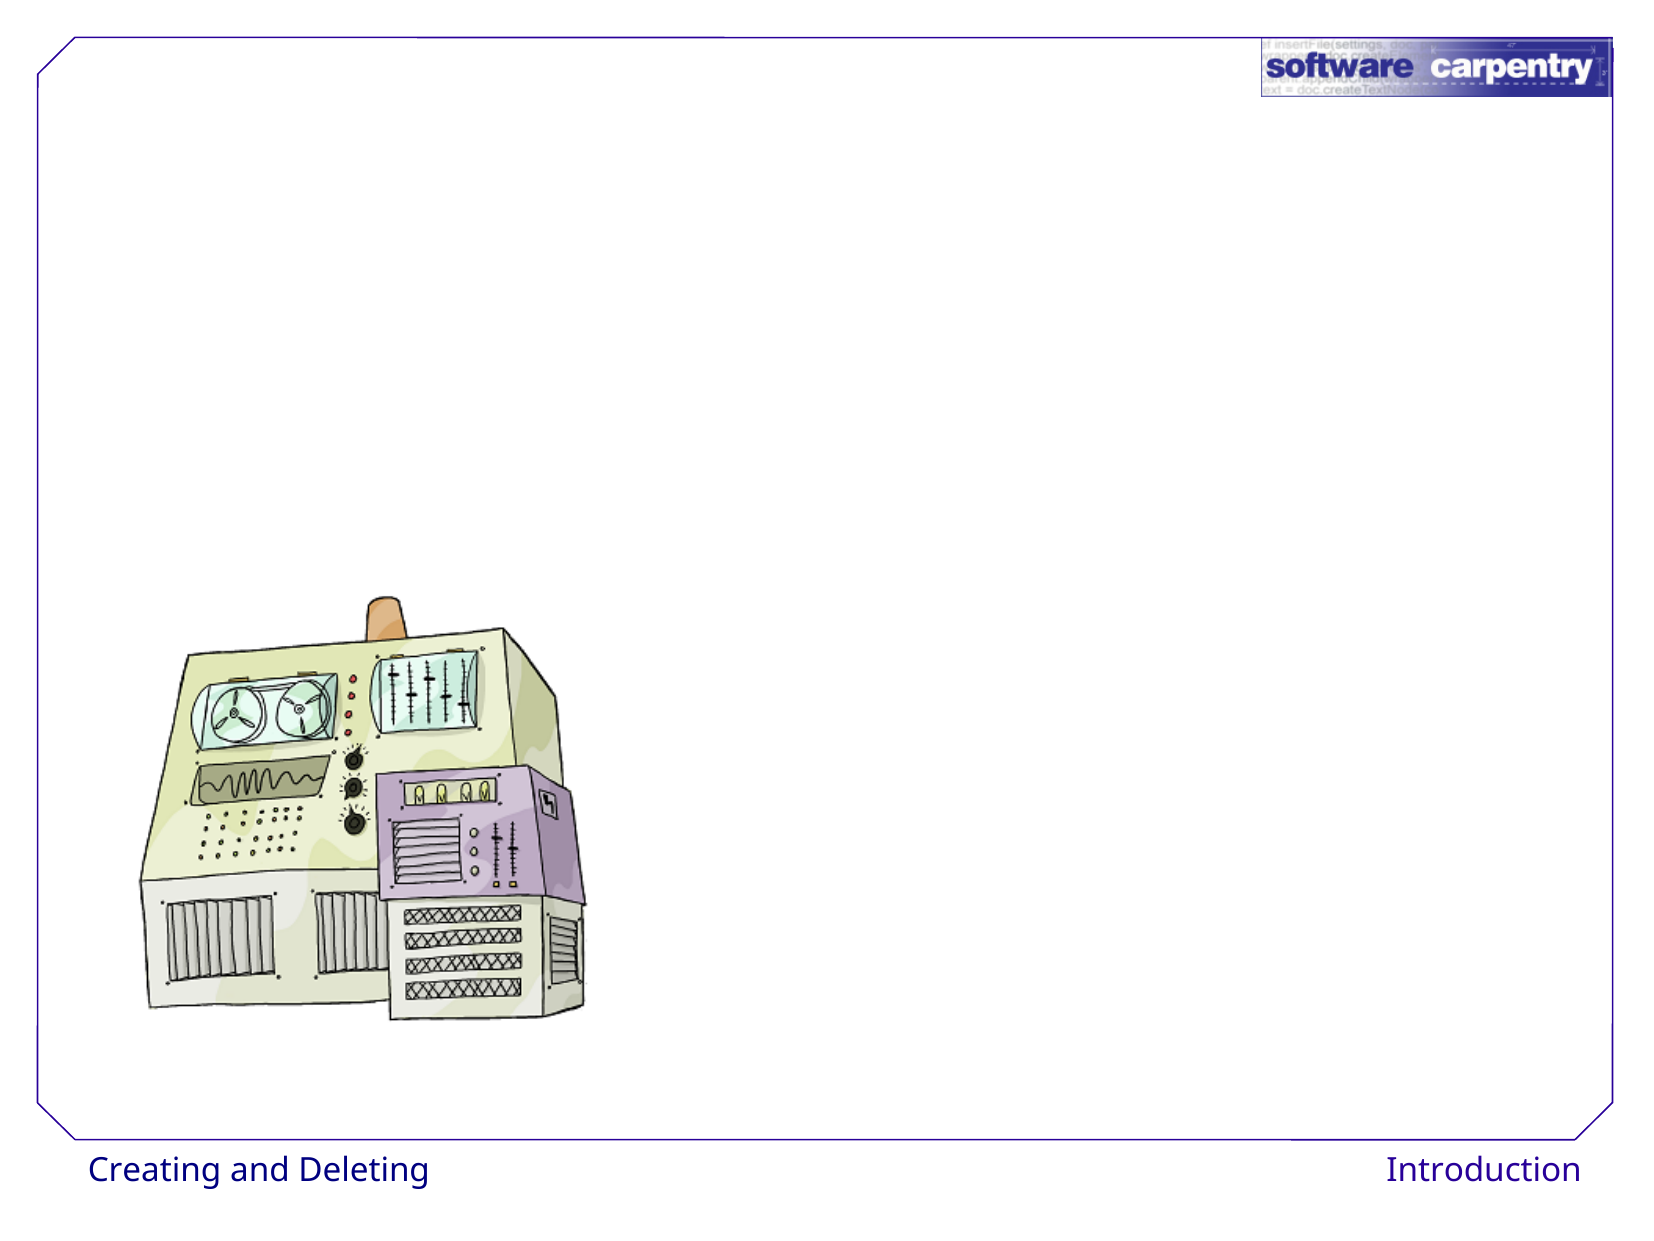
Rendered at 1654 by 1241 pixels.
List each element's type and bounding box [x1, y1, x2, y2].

picture [89, 548, 647, 1055]
picture [1261, 39, 1613, 97]
